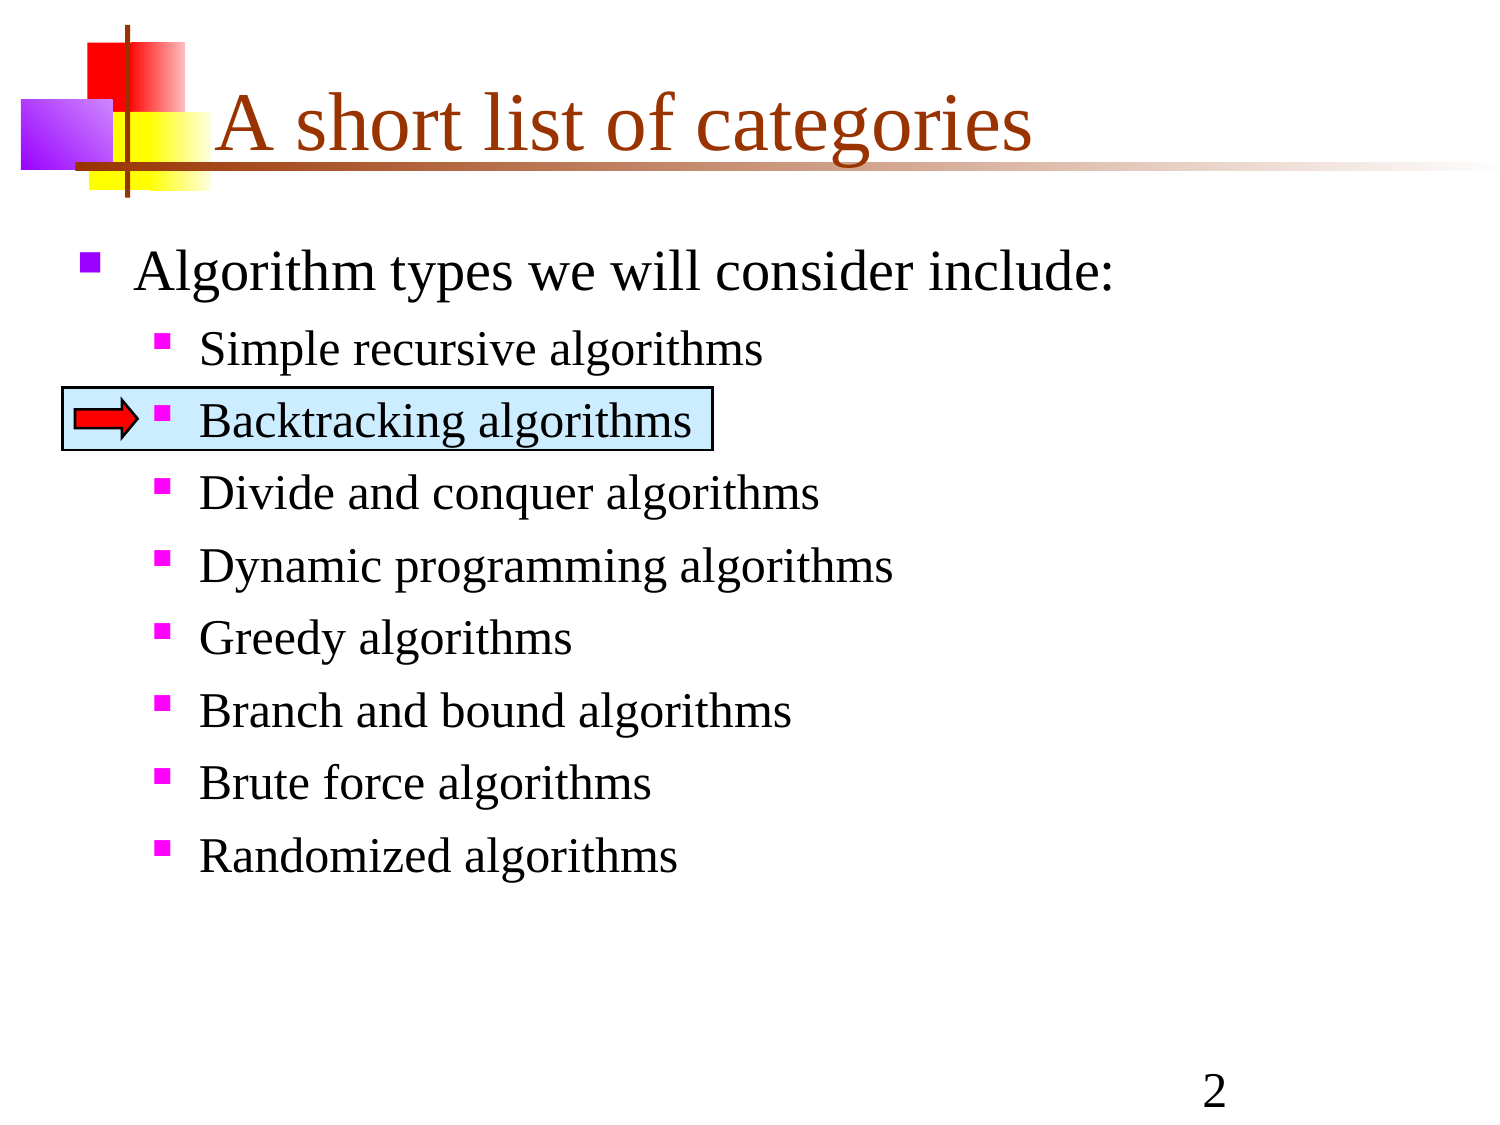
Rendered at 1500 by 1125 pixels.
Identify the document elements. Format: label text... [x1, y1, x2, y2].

list Algorithm types we will consider include: Simple recursive algorithms Backtracking algorithms Divide and conquer algorithms Dynamic programming algorithms Greedy algorithms Branch and bound algorithms Brute force algorithms Randomized algorithms [62, 224, 1469, 1007]
title A short list of categories [199, 37, 1479, 175]
